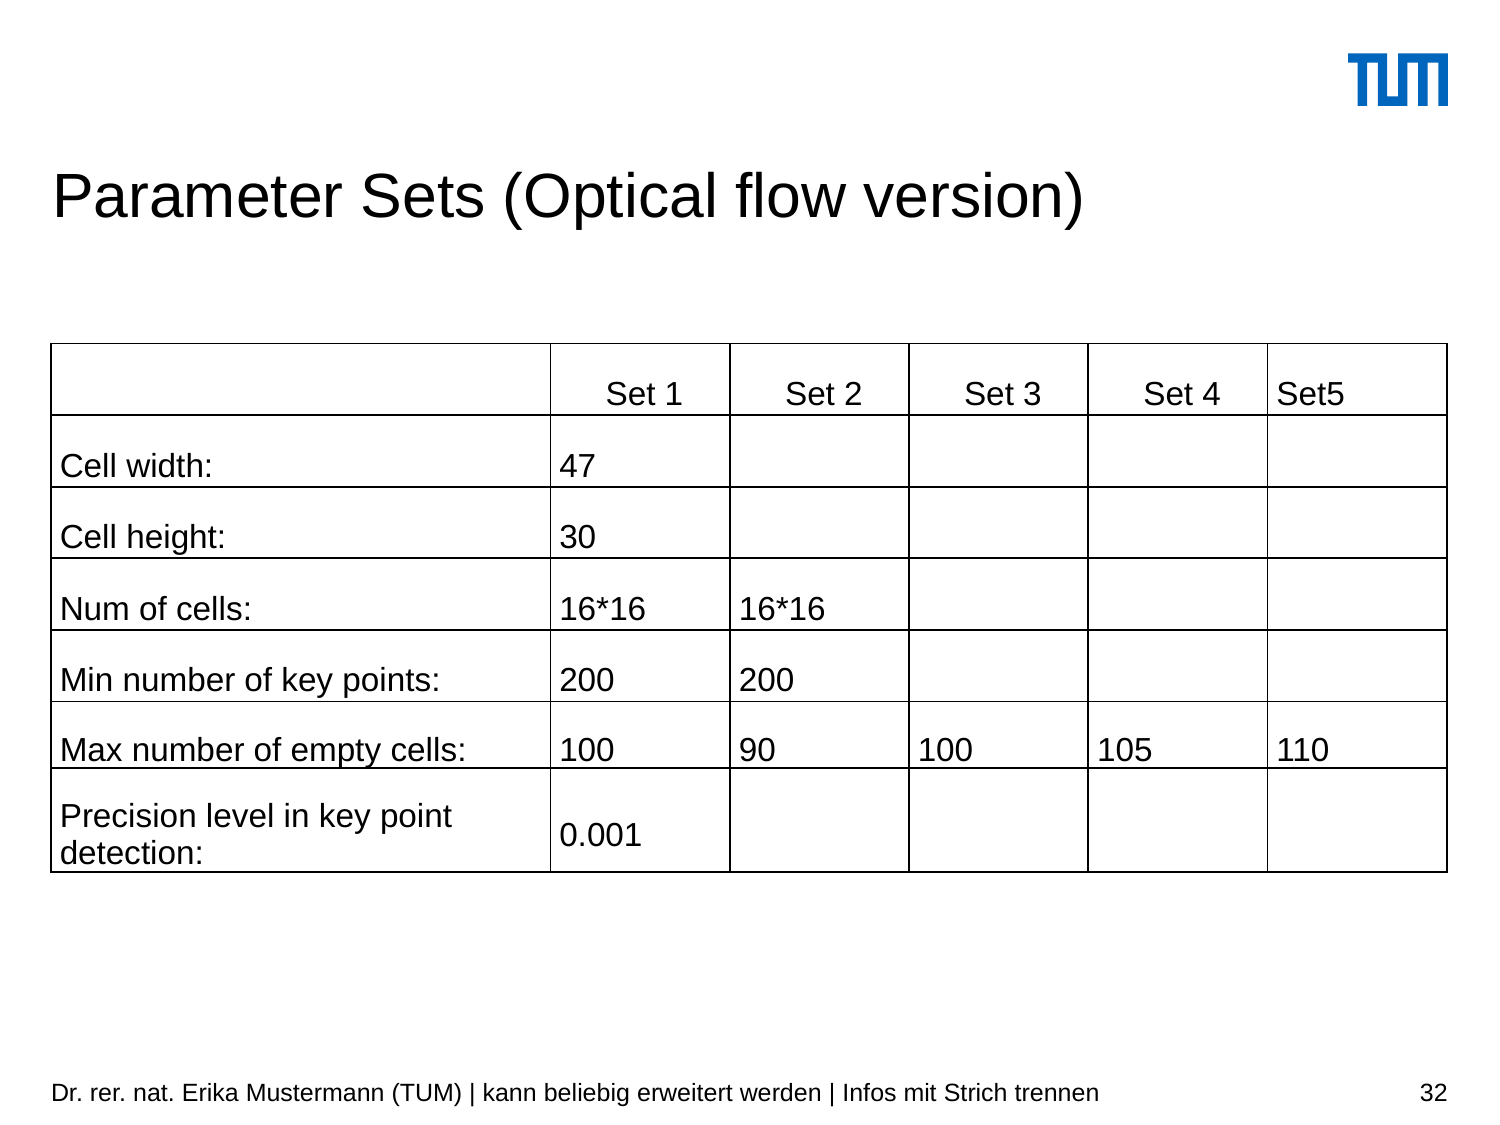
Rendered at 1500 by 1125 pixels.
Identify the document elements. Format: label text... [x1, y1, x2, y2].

table_cell Min number of key points: [52, 631, 550, 701]
table_cell 100 [551, 702, 729, 767]
table_cell [910, 416, 1087, 486]
table_cell 200 [731, 631, 908, 701]
table_cell [1089, 631, 1267, 701]
table_cell [1268, 559, 1446, 629]
table_header [52, 344, 550, 414]
table_header Set 3 [910, 344, 1087, 414]
slide_number <number> [1112, 1061, 1448, 1122]
footer Dr. rer. nat. Erika Mustermann (TUM) | kann beliebig erweitert werden | Infos mit Strich trennen [51, 1061, 1112, 1122]
table_cell 16*16 [551, 559, 729, 629]
table_cell [1268, 488, 1446, 557]
table_header Set 2 [731, 344, 908, 414]
table_cell [1268, 631, 1446, 701]
table_header Set 1 [551, 344, 729, 414]
table_header Set 4 [1089, 344, 1267, 414]
table_cell 110 [1268, 702, 1446, 767]
table_cell 16*16 [731, 559, 908, 629]
table_cell [910, 559, 1087, 629]
table_cell [1268, 416, 1446, 486]
title Parameter Sets (Optical flow version) [52, 163, 1449, 231]
table_cell Precision level in key point detection: [52, 769, 550, 871]
table_cell 30 [551, 488, 729, 557]
table_cell 100 [910, 702, 1087, 767]
table_cell Cell width: [52, 416, 550, 486]
table_header Set5 [1268, 344, 1446, 414]
table_cell [1089, 488, 1267, 557]
table_cell 0.001 [551, 769, 729, 871]
table_cell 105 [1089, 702, 1267, 767]
table_cell [731, 416, 908, 486]
table_cell [1268, 769, 1446, 871]
table_cell [1089, 769, 1267, 871]
table_cell Num of cells: [52, 559, 550, 629]
table_cell [1089, 559, 1267, 629]
table_cell [910, 488, 1087, 557]
table_cell [1089, 416, 1267, 486]
table_cell 47 [551, 416, 729, 486]
table_cell [910, 631, 1087, 701]
table_cell Cell height: [52, 488, 550, 557]
table_cell Max number of empty cells: [52, 702, 550, 767]
table_cell 90 [731, 702, 908, 767]
table_cell [731, 769, 908, 871]
table_cell 200 [551, 631, 729, 701]
table_cell [731, 488, 908, 557]
table_cell [910, 769, 1087, 871]
